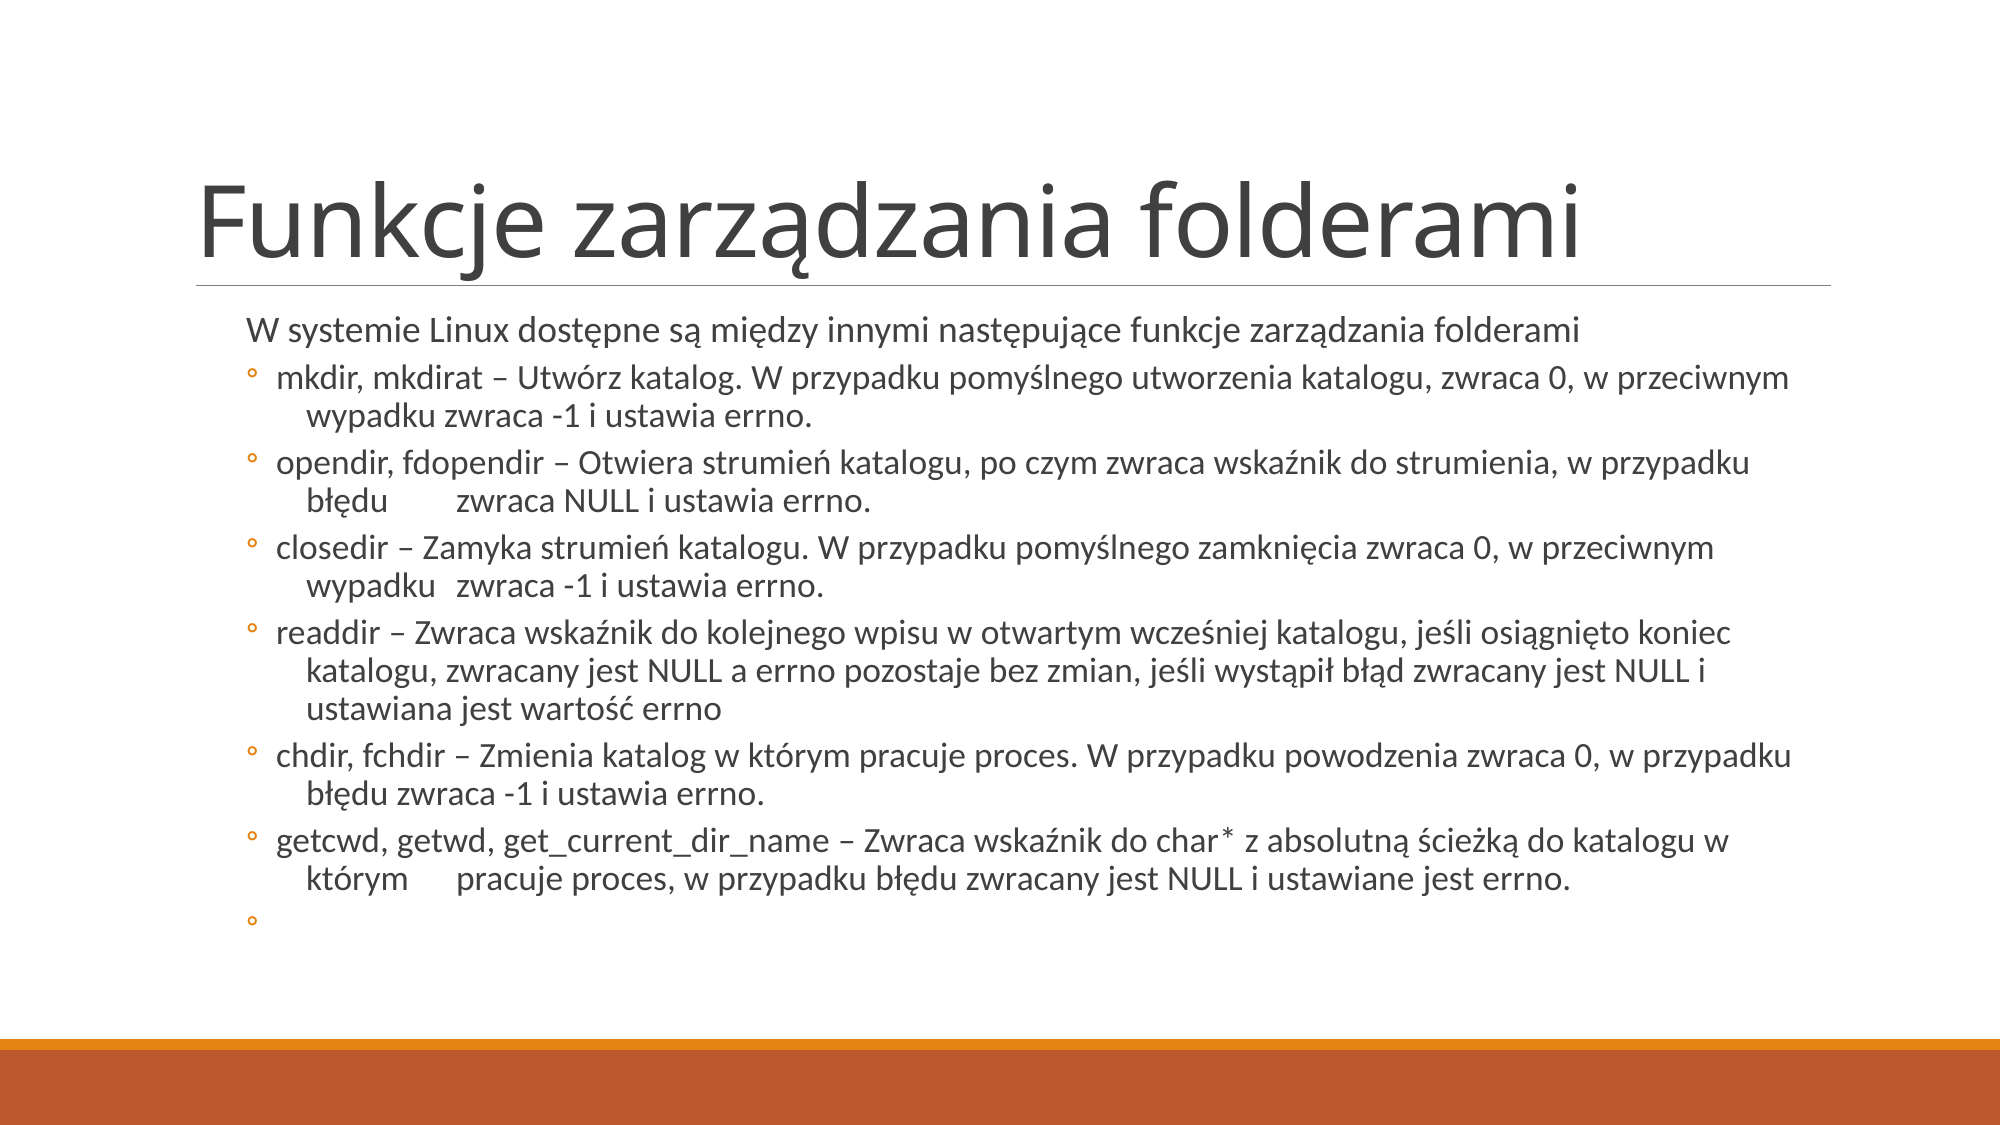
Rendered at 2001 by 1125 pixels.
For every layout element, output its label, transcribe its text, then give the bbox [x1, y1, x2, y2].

title Funkcje zarządzania folderami [180, 47, 1831, 286]
list W systemie Linux dostępne są między innymi następujące funkcje zarządzania folderami mkdir, mkdirat – Utwórz katalog. W przypadku pomyślnego utworzenia katalogu, zwraca 0, w przeciwnym wypadku zwraca -1 i ustawia errno. opendir, fdopendir – Otwiera strumień katalogu, po czym zwraca wskaźnik do strumienia, w przypadku błędu zwraca NULL i ustawia errno. closedir – Zamyka strumień katalogu. W przypadku pomyślnego zamknięcia zwraca 0, w przeciwnym wypadku zwraca -1 i ustawia errno. readdir – Zwraca wskaźnik do kolejnego wpisu w otwartym wcześniej katalogu, jeśli osiągnięto koniec katalogu, zwracany jest NULL a errno pozostaje bez zmian, jeśli wystąpił błąd zwracany jest NULL i ustawiana jest wartość errno chdir, fchdir – Zmienia katalog w którym pracuje proces. W przypadku powodzenia zwraca 0, w przypadku błędu zwraca -1 i ustawia errno. getcwd, getwd, get_current_dir_name – Zwraca wskaźnik do char* z absolutną ścieżką do katalogu w którym pracuje proces, w przypadku błędu zwracany jest NULL i ustawiane jest errno. [180, 302, 1831, 963]
